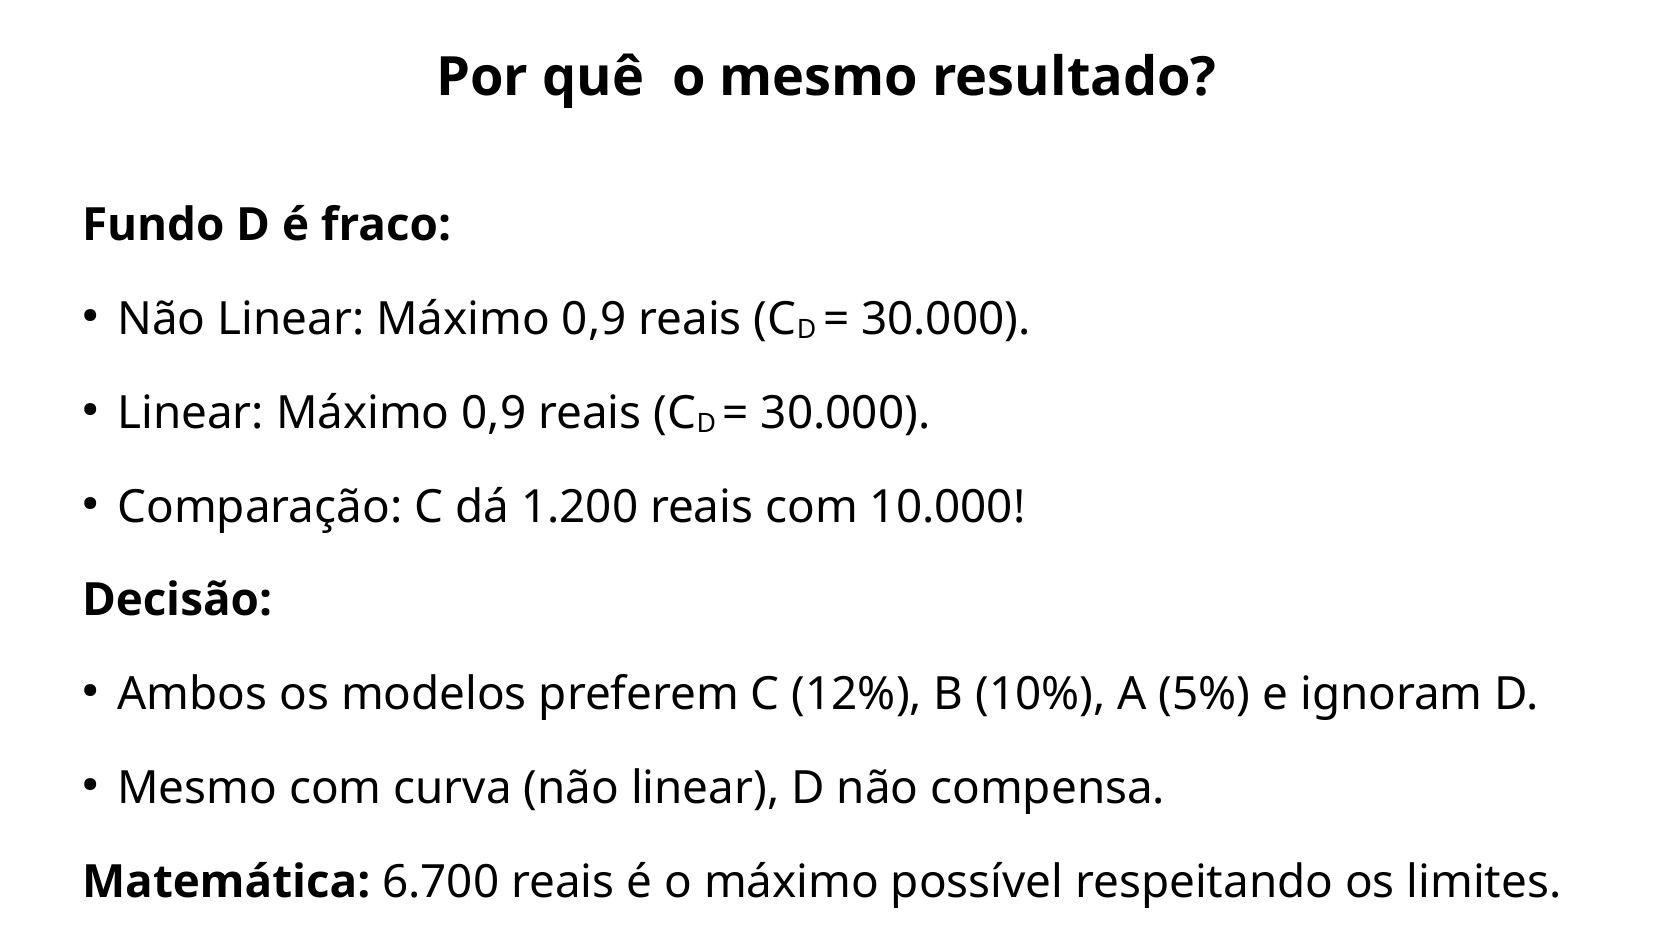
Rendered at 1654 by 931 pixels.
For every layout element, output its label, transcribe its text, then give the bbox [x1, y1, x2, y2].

text_box Fundo D é fraco: Não Linear: Máximo 0,9 reais (CD = 30.000). Linear: Máximo 0,9 reais (CD = 30.000). Comparação: C dá 1.200 reais com 10.000! Decisão: Ambos os modelos preferem C (12%), B (10%), A (5%) e ignoram D. Mesmo com curva (não linear), D não compensa. Matemática: 6.700 reais é o máximo possível respeitando os limites. [82, 160, 1571, 856]
title Por quê o mesmo resultado? [82, 37, 1571, 148]
